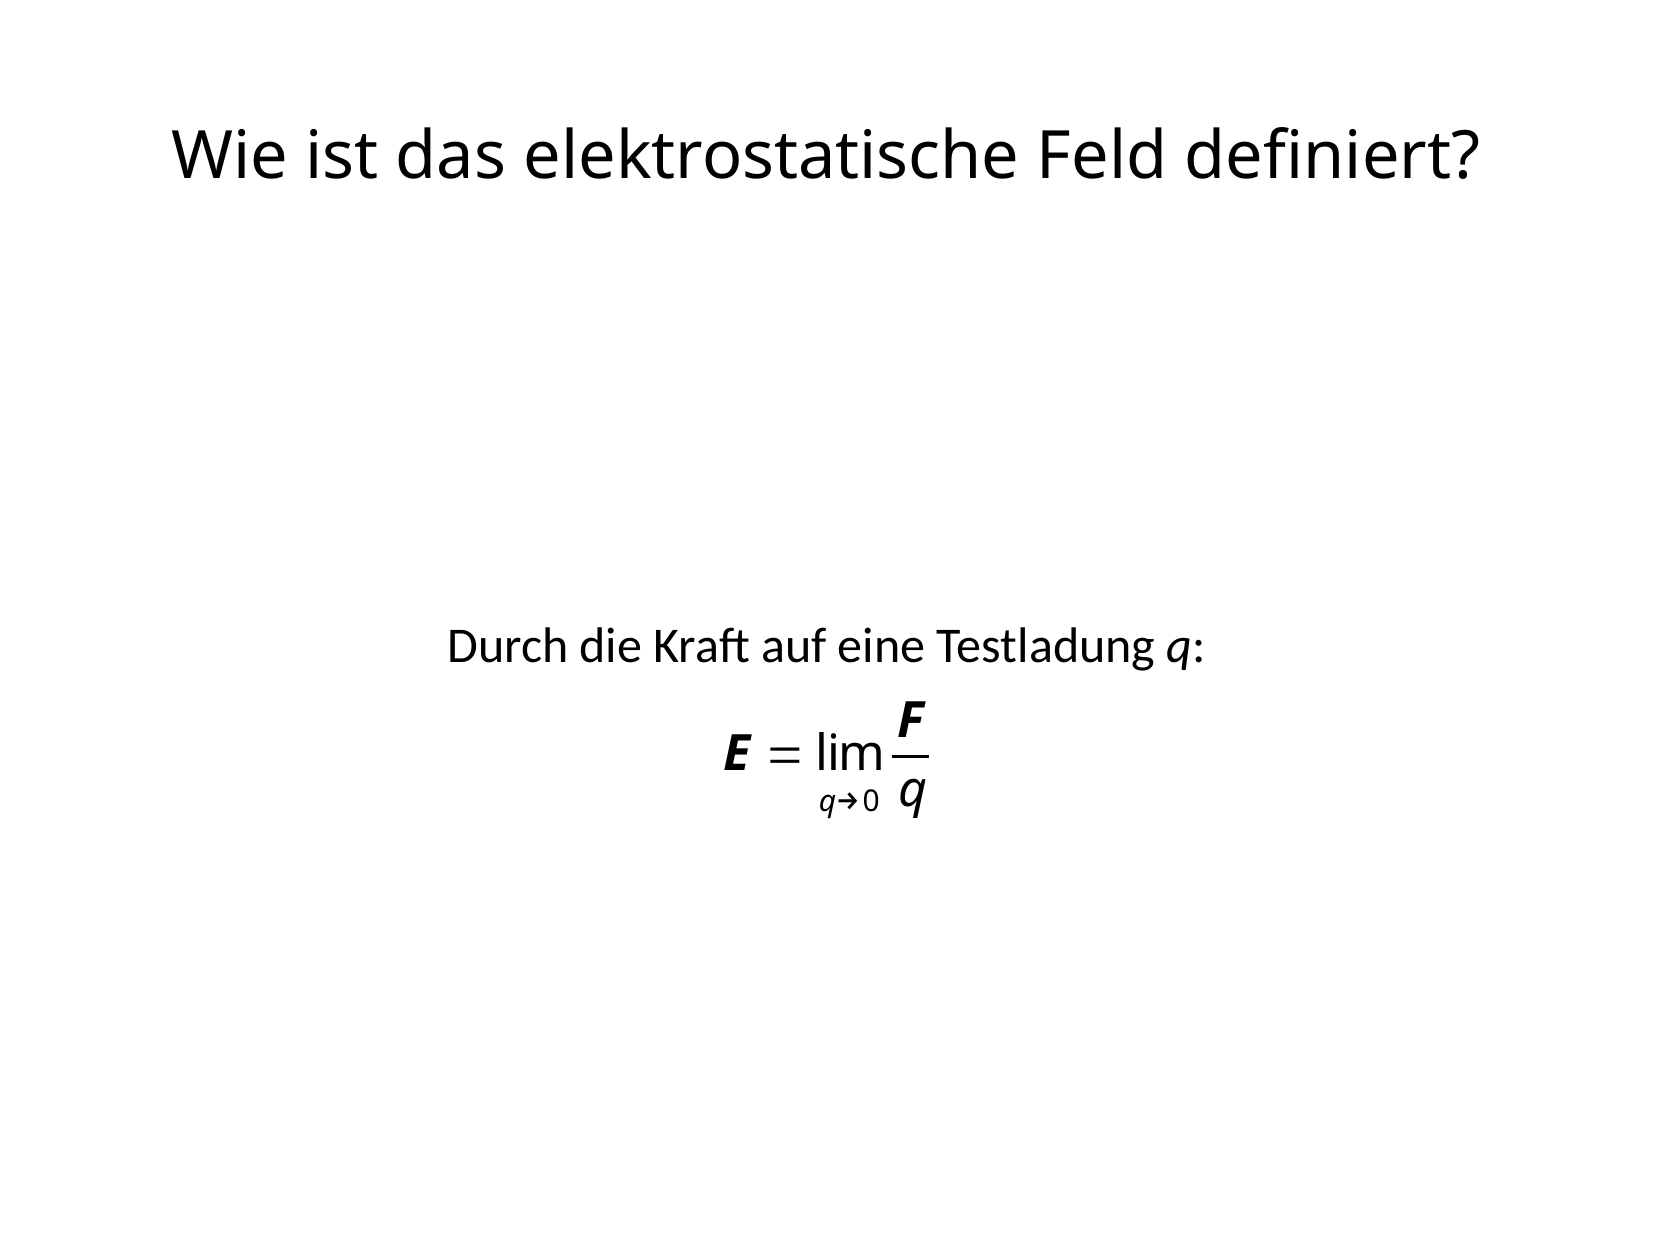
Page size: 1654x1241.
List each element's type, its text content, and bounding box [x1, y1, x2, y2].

title Wie ist das elektrostatische Feld definiert? [82, 49, 1571, 257]
subtitle Durch die Kraft auf eine Testladung q: [82, 290, 1571, 1010]
chart [715, 691, 938, 821]
